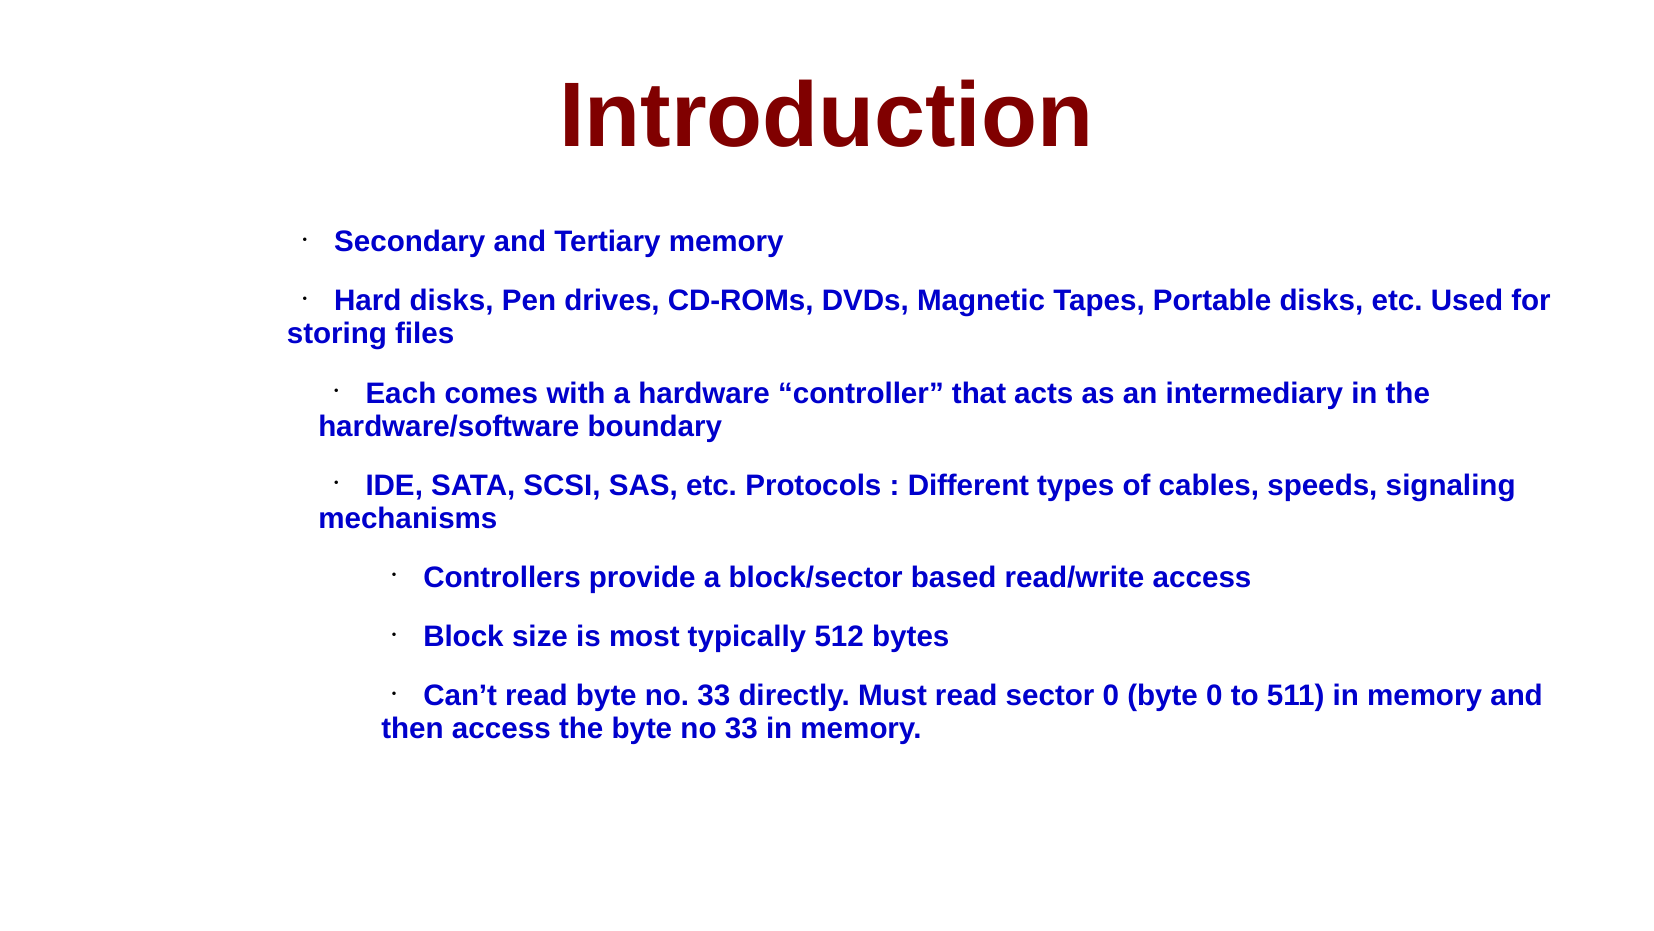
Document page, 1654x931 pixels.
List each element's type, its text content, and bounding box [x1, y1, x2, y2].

list Secondary and Tertiary memory Hard disks, Pen drives, CD-ROMs, DVDs, Magnetic Tapes, Portable disks, etc. Used for storing files Each comes with a hardware “controller” that acts as an intermediary in the hardware/software boundary IDE, SATA, SCSI, SAS, etc. Protocols : Different types of cables, speeds, signaling mechanisms Controllers provide a block/sector based read/write access Block size is most typically 512 bytes Can’t read byte no. 33 directly. Must read sector 0 (byte 0 to 511) in memory and then access the byte no 33 in memory. [82, 217, 1571, 757]
title Introduction [82, 37, 1571, 193]
